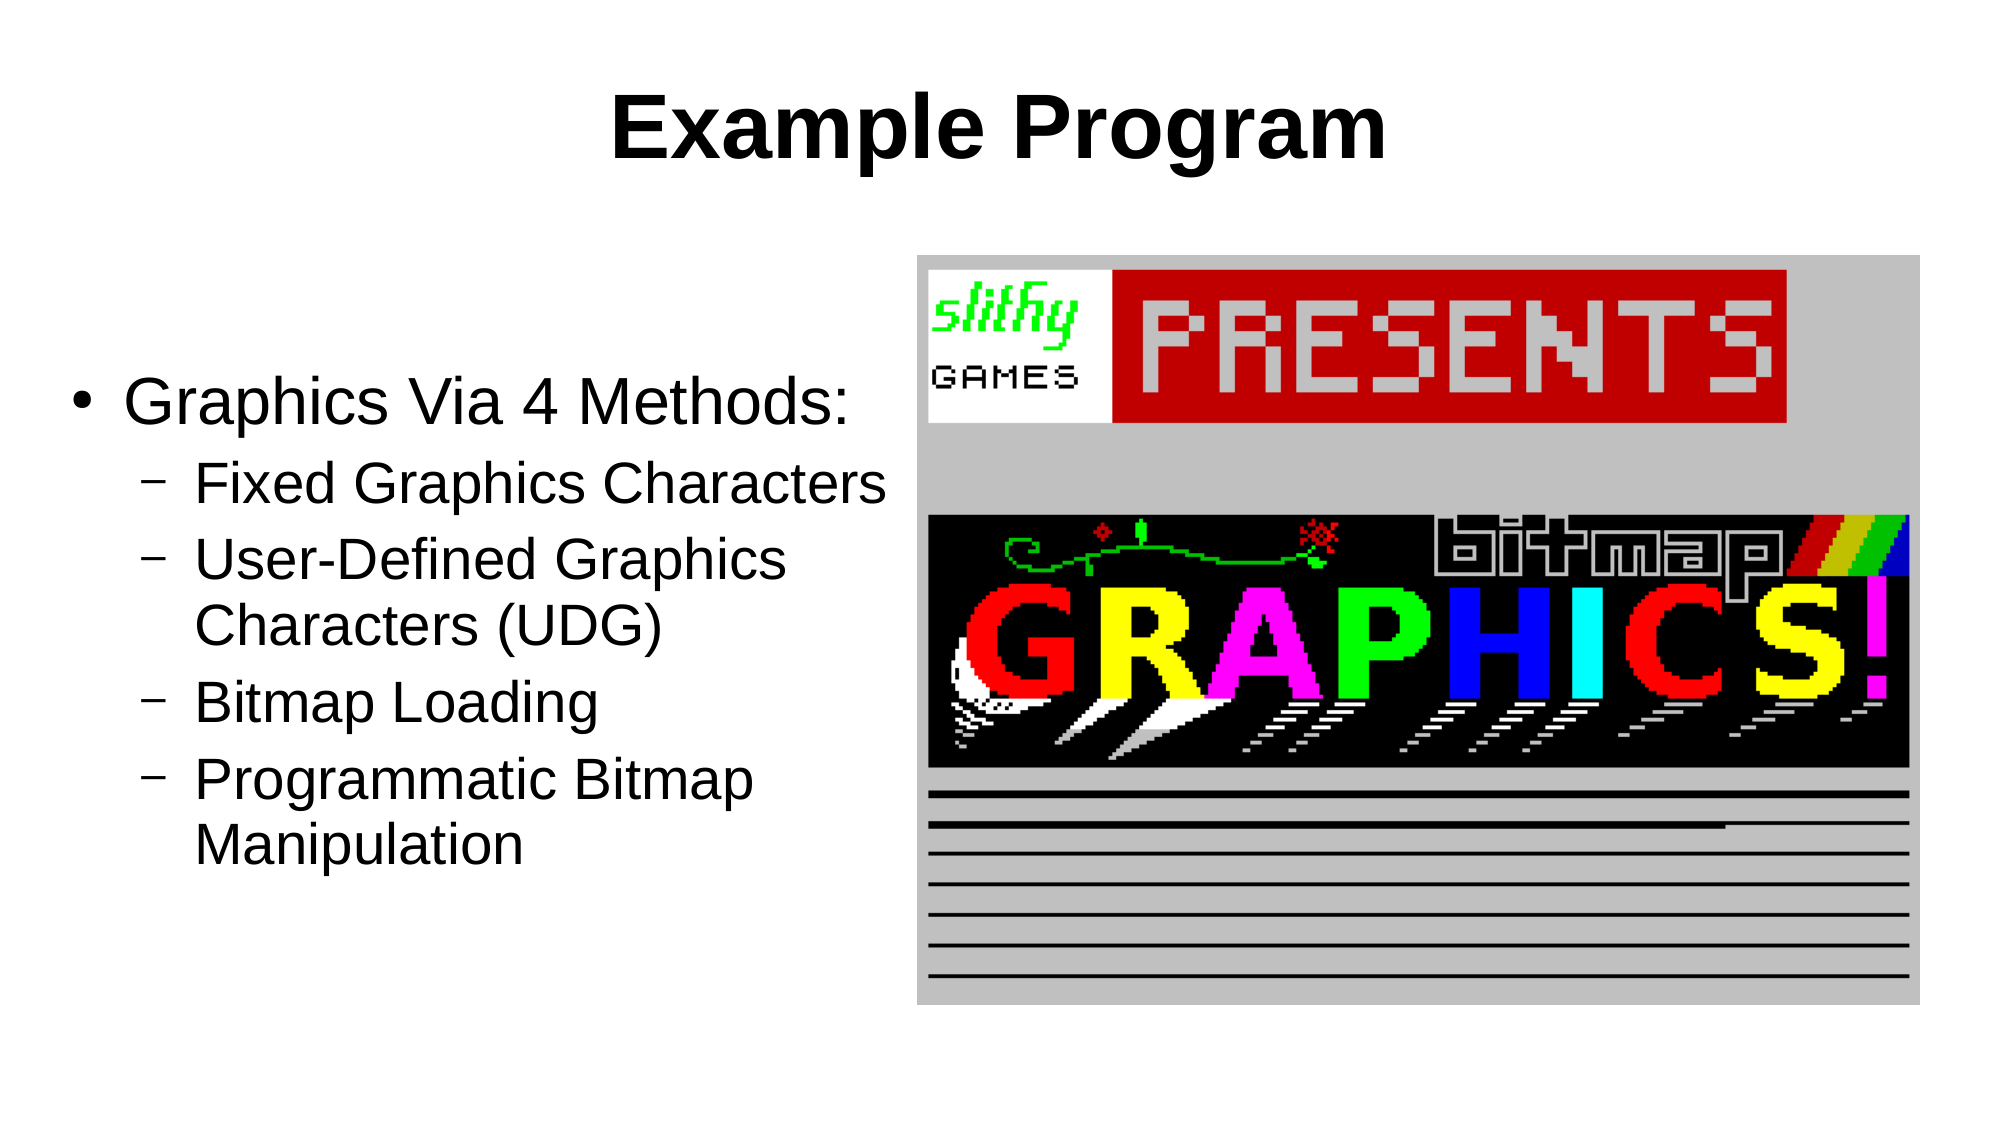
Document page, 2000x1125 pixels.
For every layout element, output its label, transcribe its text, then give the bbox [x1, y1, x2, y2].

list Graphics Via 4 Methods: Fixed Graphics Characters User-Defined Graphics Characters (UDG) Bitmap Loading Programmatic Bitmap Manipulation [52, 363, 958, 1066]
picture [917, 255, 1921, 1006]
title Example Program [137, 18, 1862, 236]
